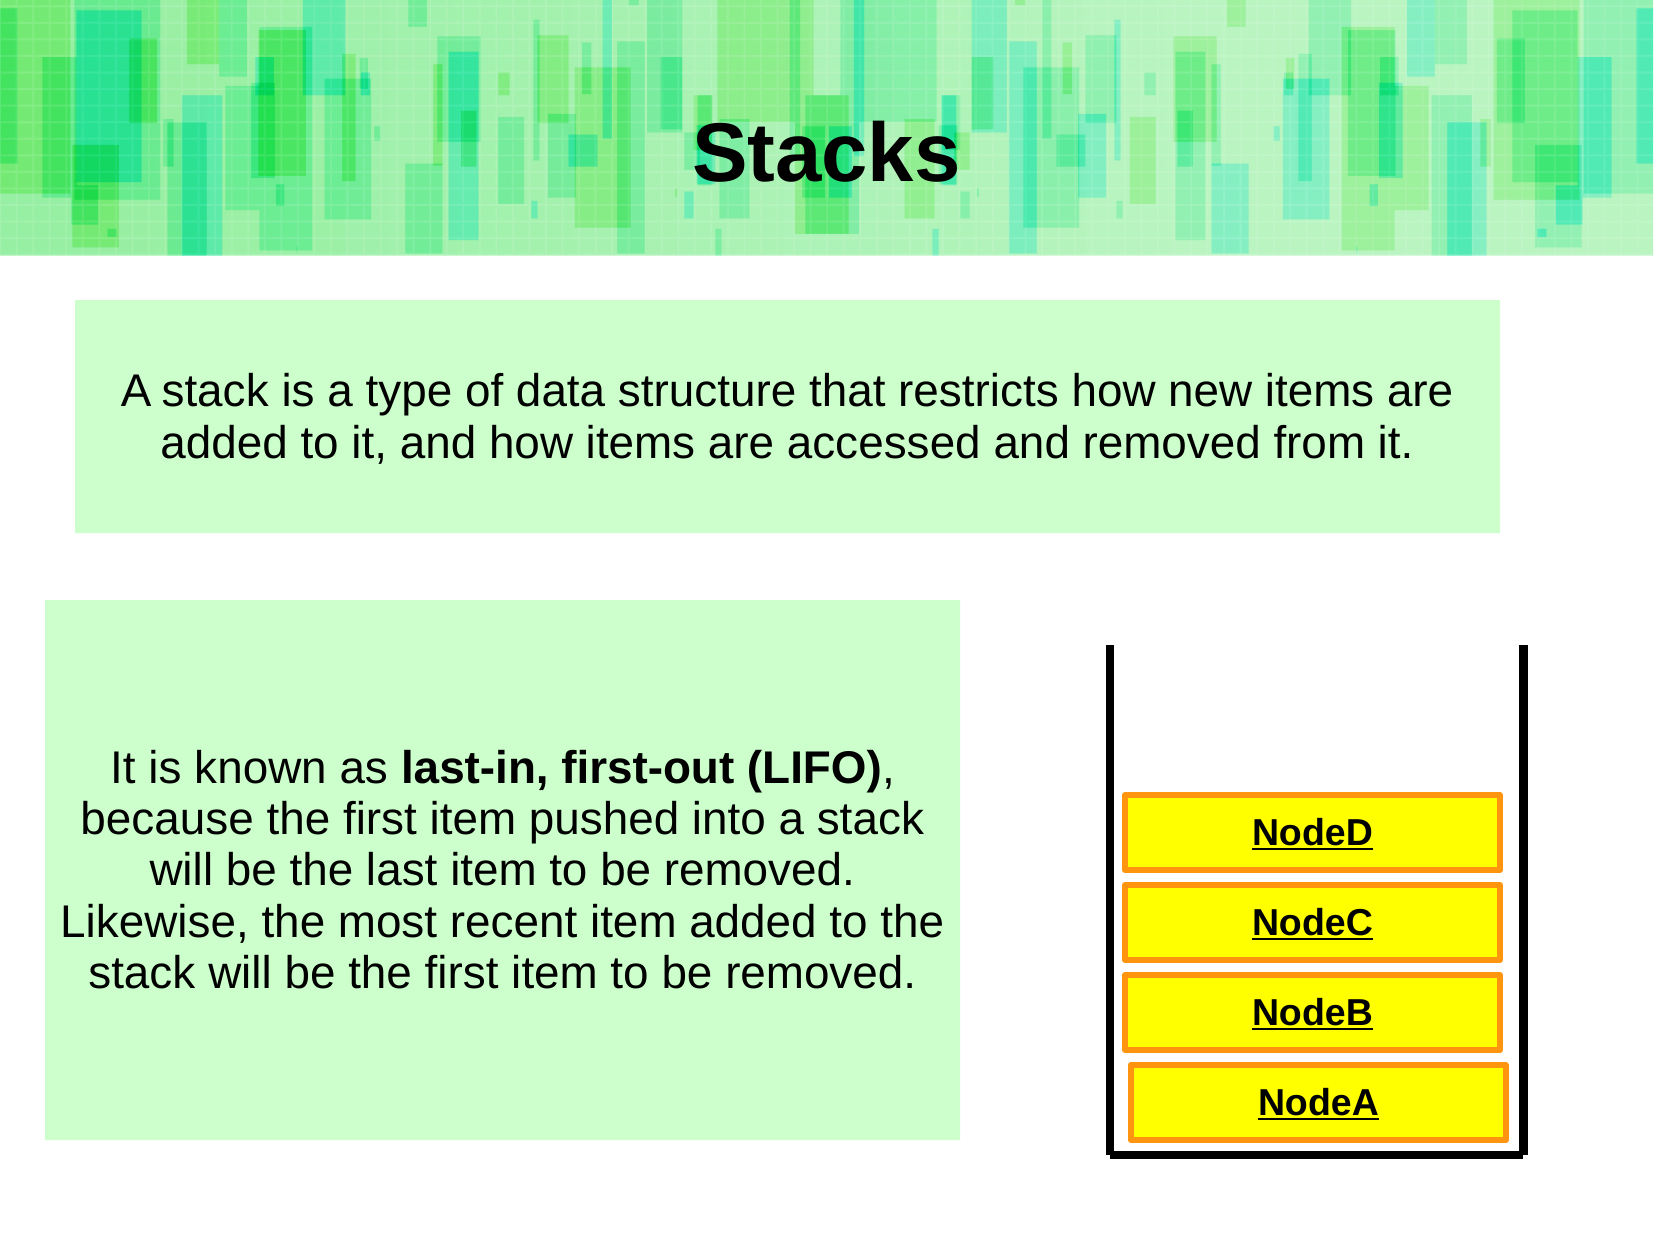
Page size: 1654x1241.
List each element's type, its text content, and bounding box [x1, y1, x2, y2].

text_box It is known as last-in, first-out (LIFO), because the first item pushed into a stack will be the last item to be removed. Likewise, the most recent item added to the stack will be the first item to be removed. [45, 600, 961, 1141]
text_box NodeA [1130, 1065, 1506, 1141]
text_box NodeB [1125, 975, 1501, 1051]
picture [0, 0, 1654, 1241]
title Stacks [82, 49, 1571, 257]
text_box NodeD [1125, 795, 1501, 871]
text_box NodeC [1125, 885, 1501, 961]
text_box A stack is a type of data structure that restricts how new items are added to it, and how items are accessed and removed from it. [75, 300, 1501, 534]
